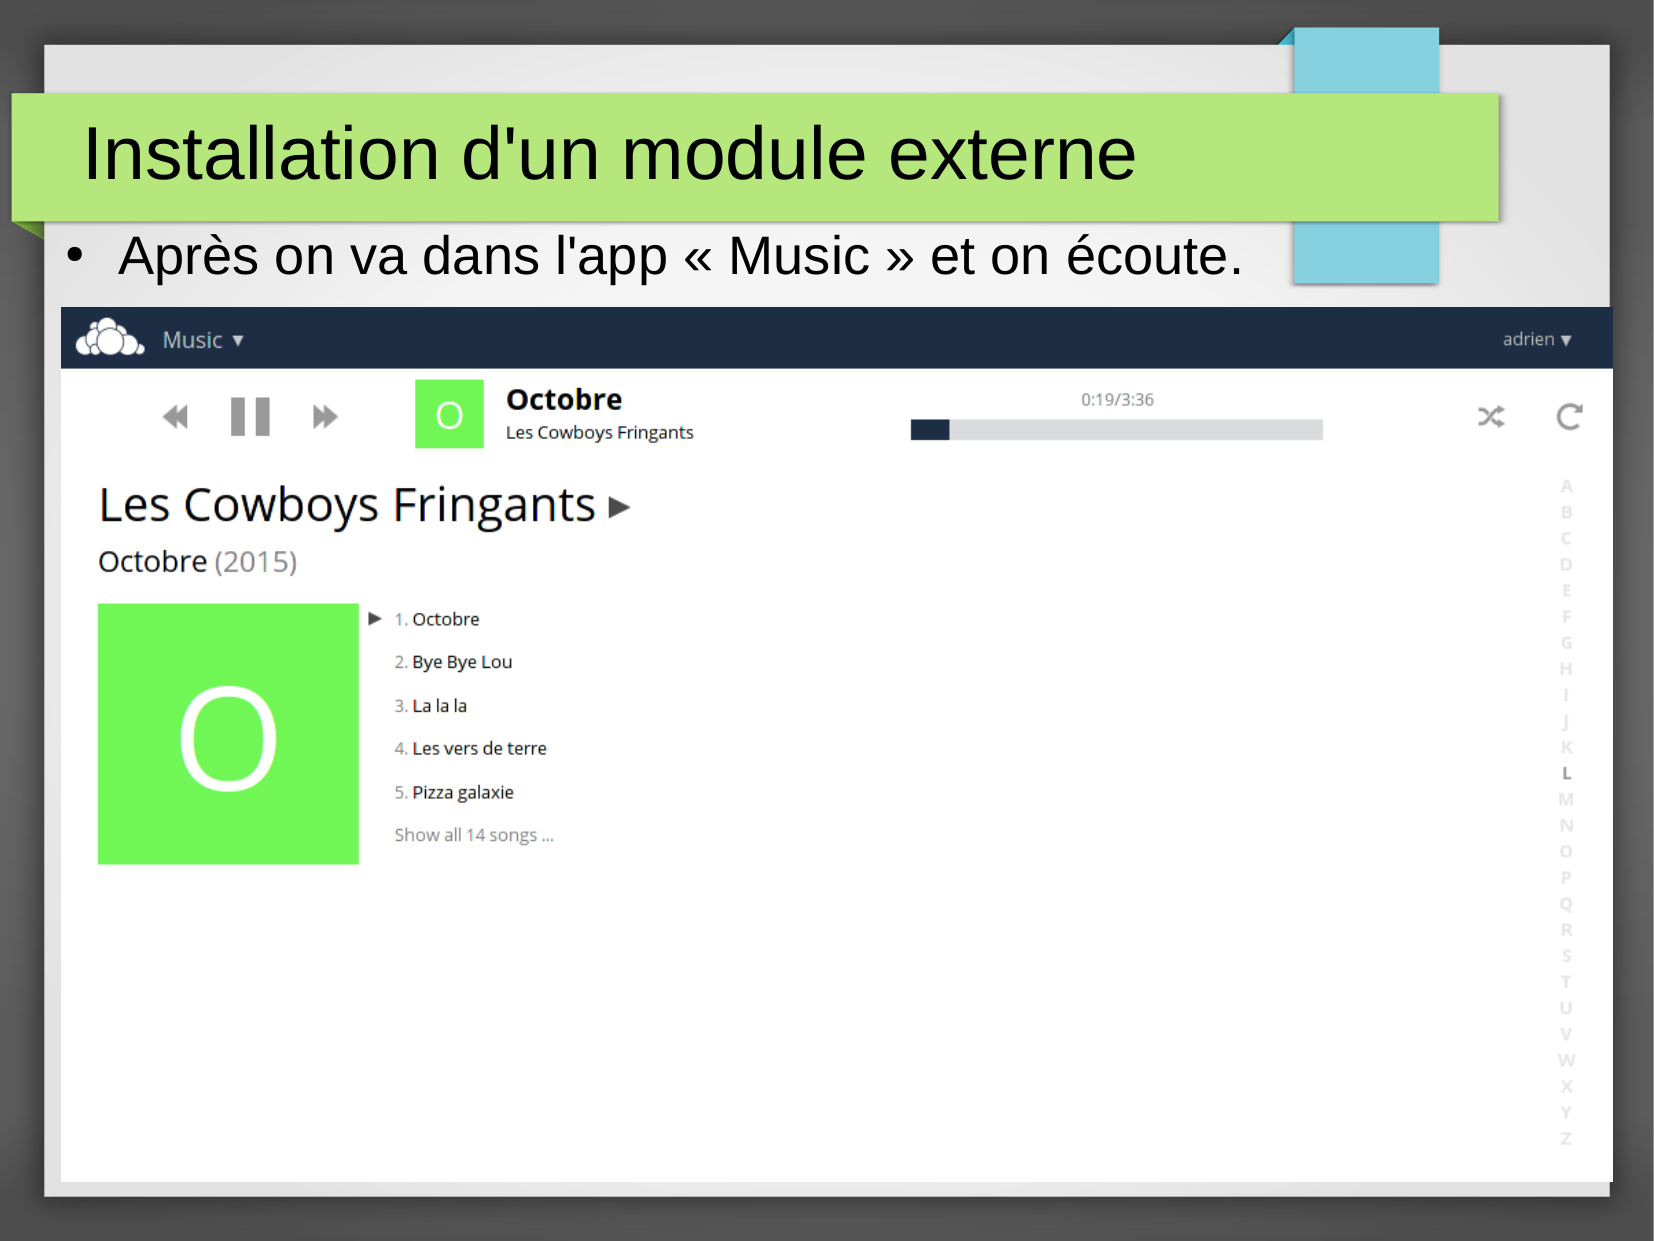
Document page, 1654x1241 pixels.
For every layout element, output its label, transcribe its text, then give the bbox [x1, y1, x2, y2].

list Après on va dans l'app « Music » et on écoute. [47, 225, 1536, 1075]
title Installation d'un module externe [82, 94, 1264, 213]
picture [0, 0, 1654, 1241]
